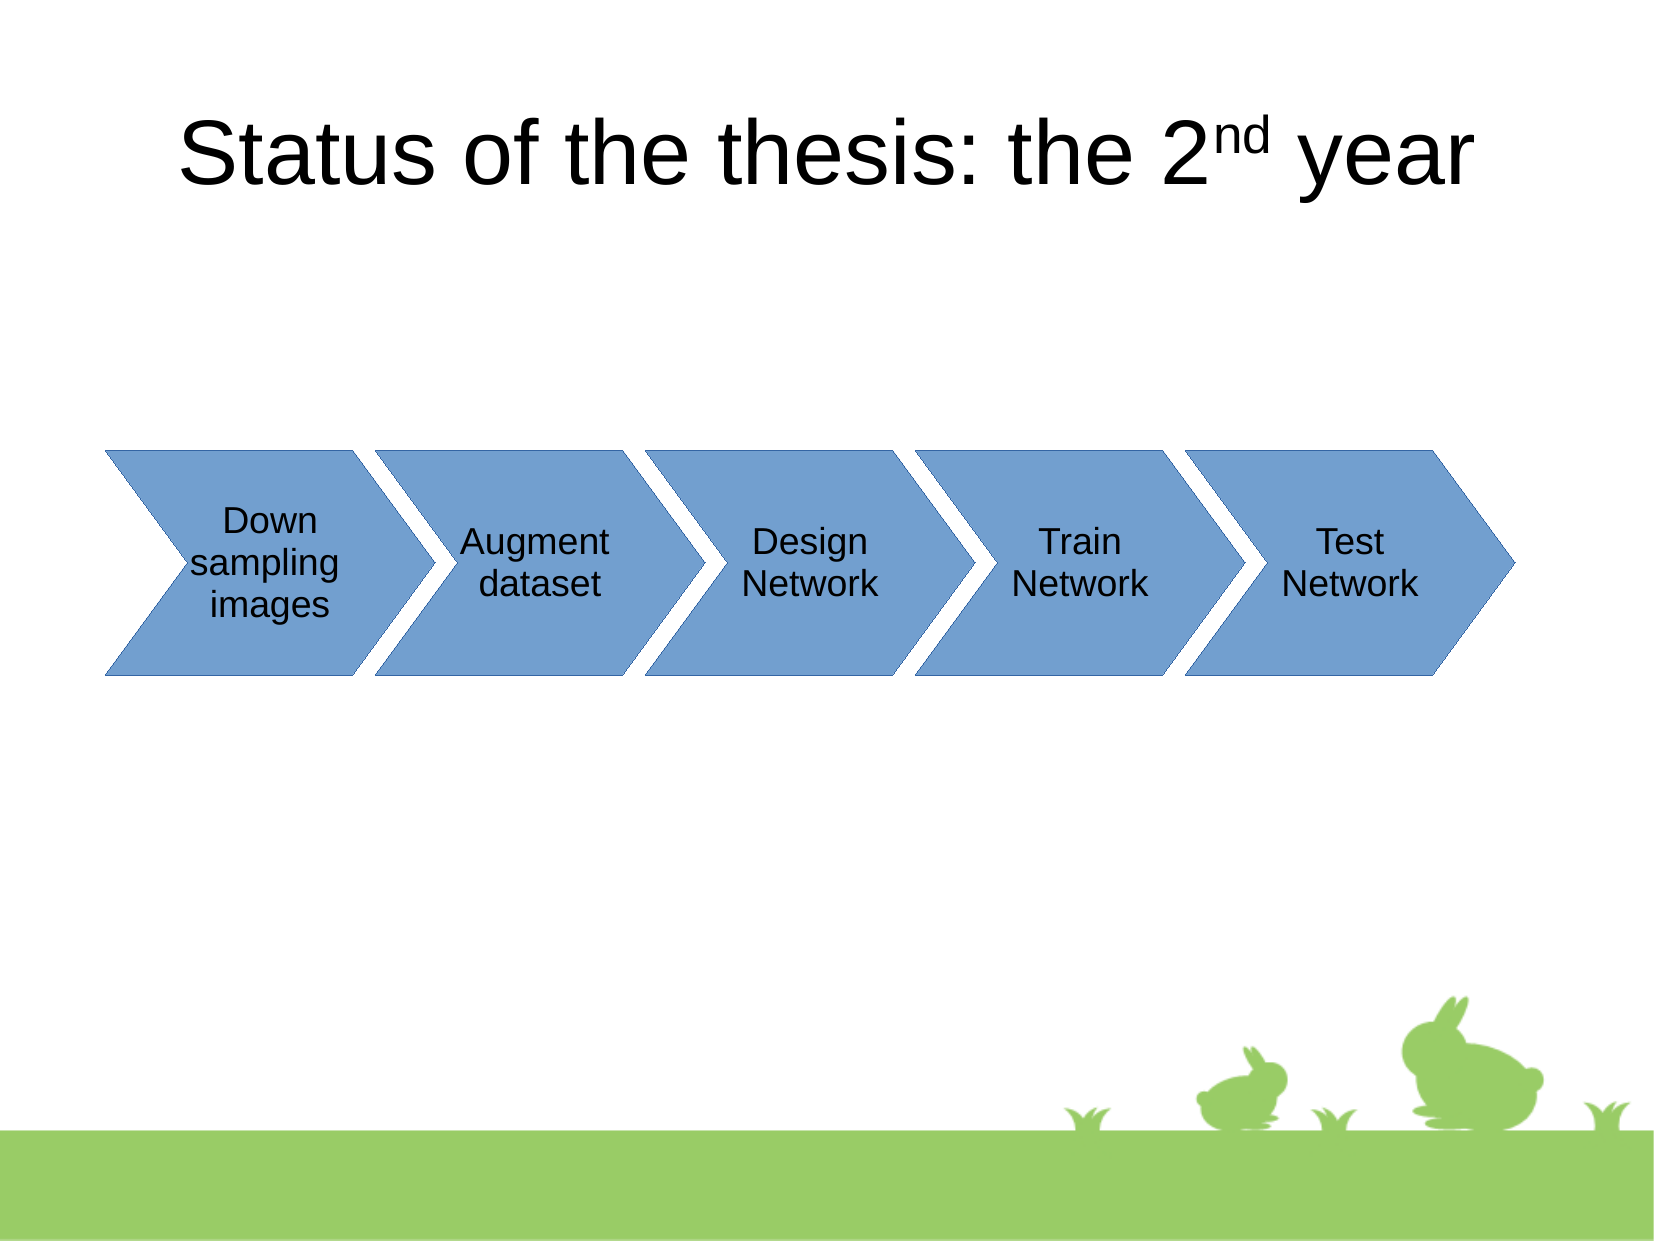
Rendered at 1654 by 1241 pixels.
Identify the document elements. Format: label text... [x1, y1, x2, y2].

title Status of the thesis: the 2nd year [82, 49, 1571, 257]
text_box Test Network [1185, 450, 1516, 676]
picture [0, 0, 1654, 1241]
text_box Down sampling images [105, 450, 436, 676]
text_box Augment dataset [375, 450, 706, 676]
text_box Train Network [915, 450, 1246, 676]
text_box Design Network [645, 450, 976, 676]
